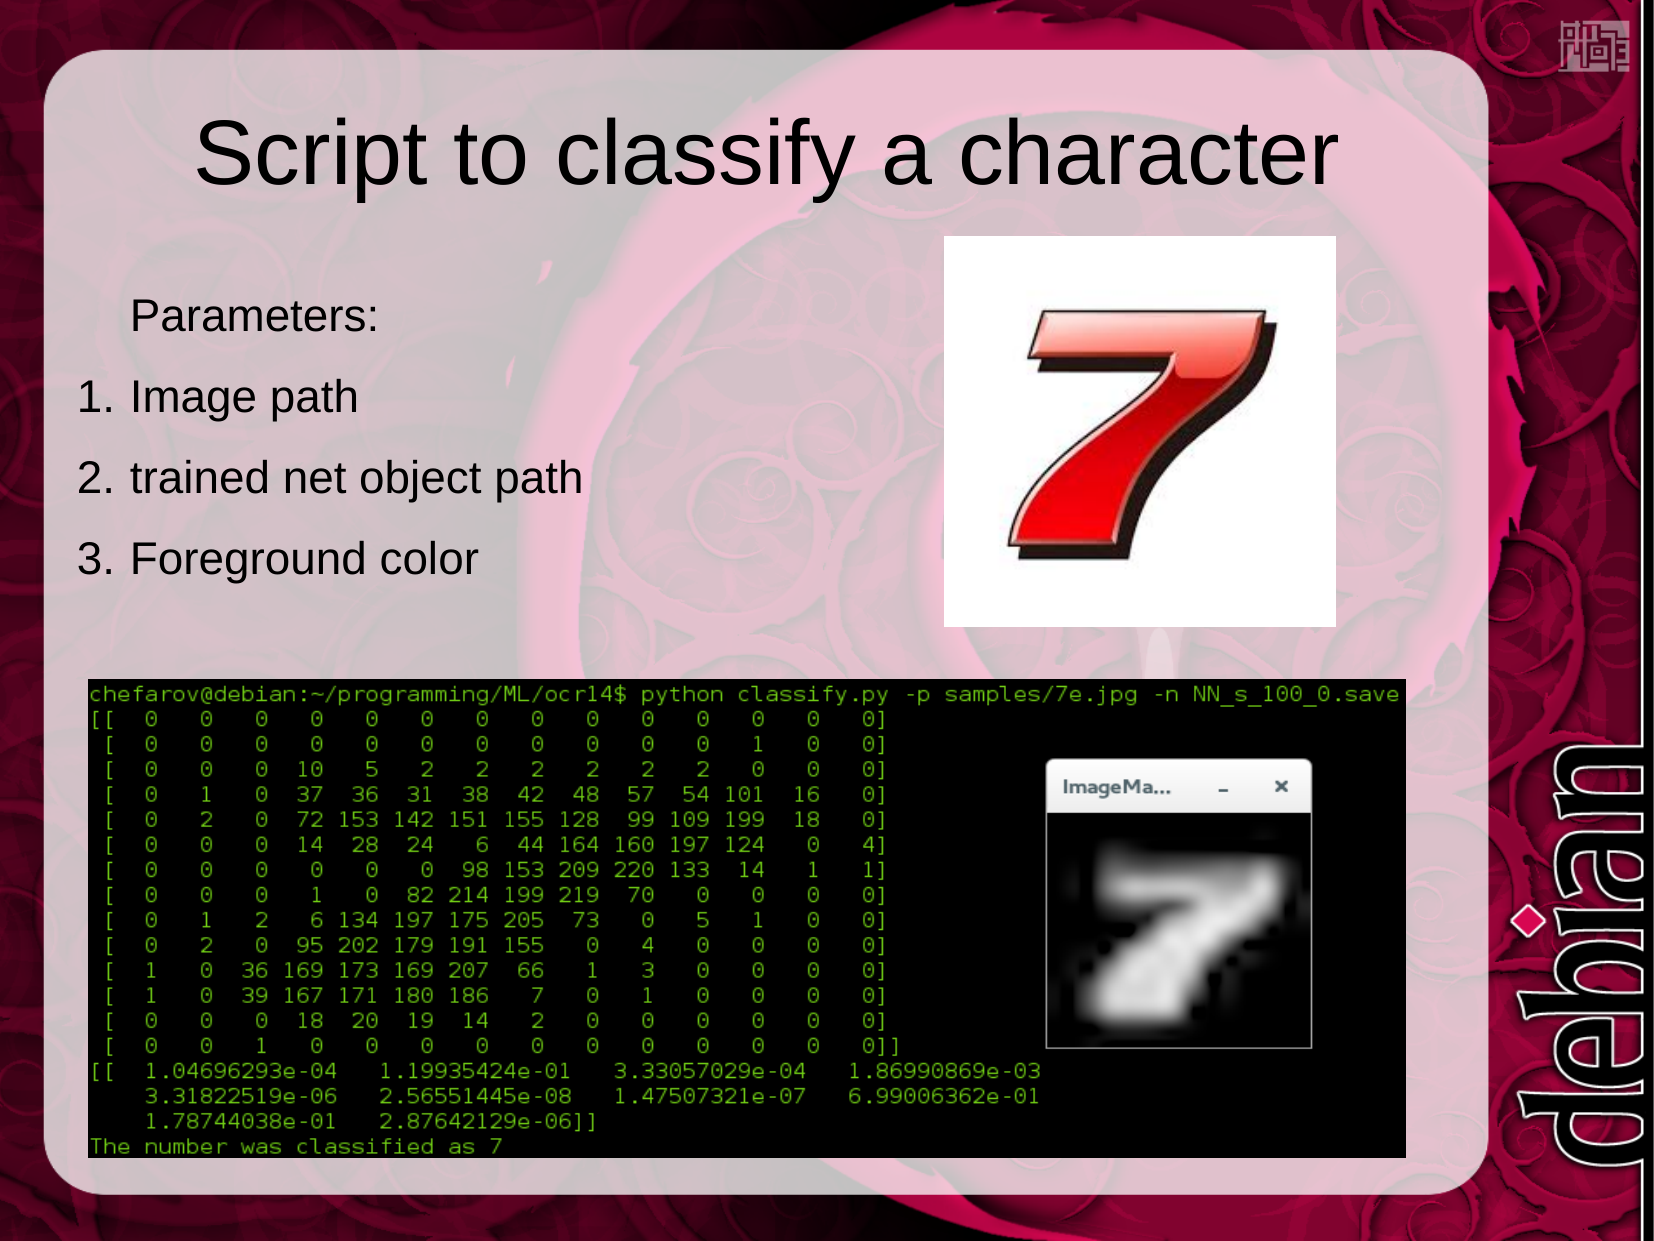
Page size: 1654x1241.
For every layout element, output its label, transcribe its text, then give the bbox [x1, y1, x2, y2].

picture [0, 0, 1654, 1241]
list Parameters: Image path trained net object path Foreground color [59, 290, 751, 681]
title Script to classify a character [59, 49, 1477, 257]
